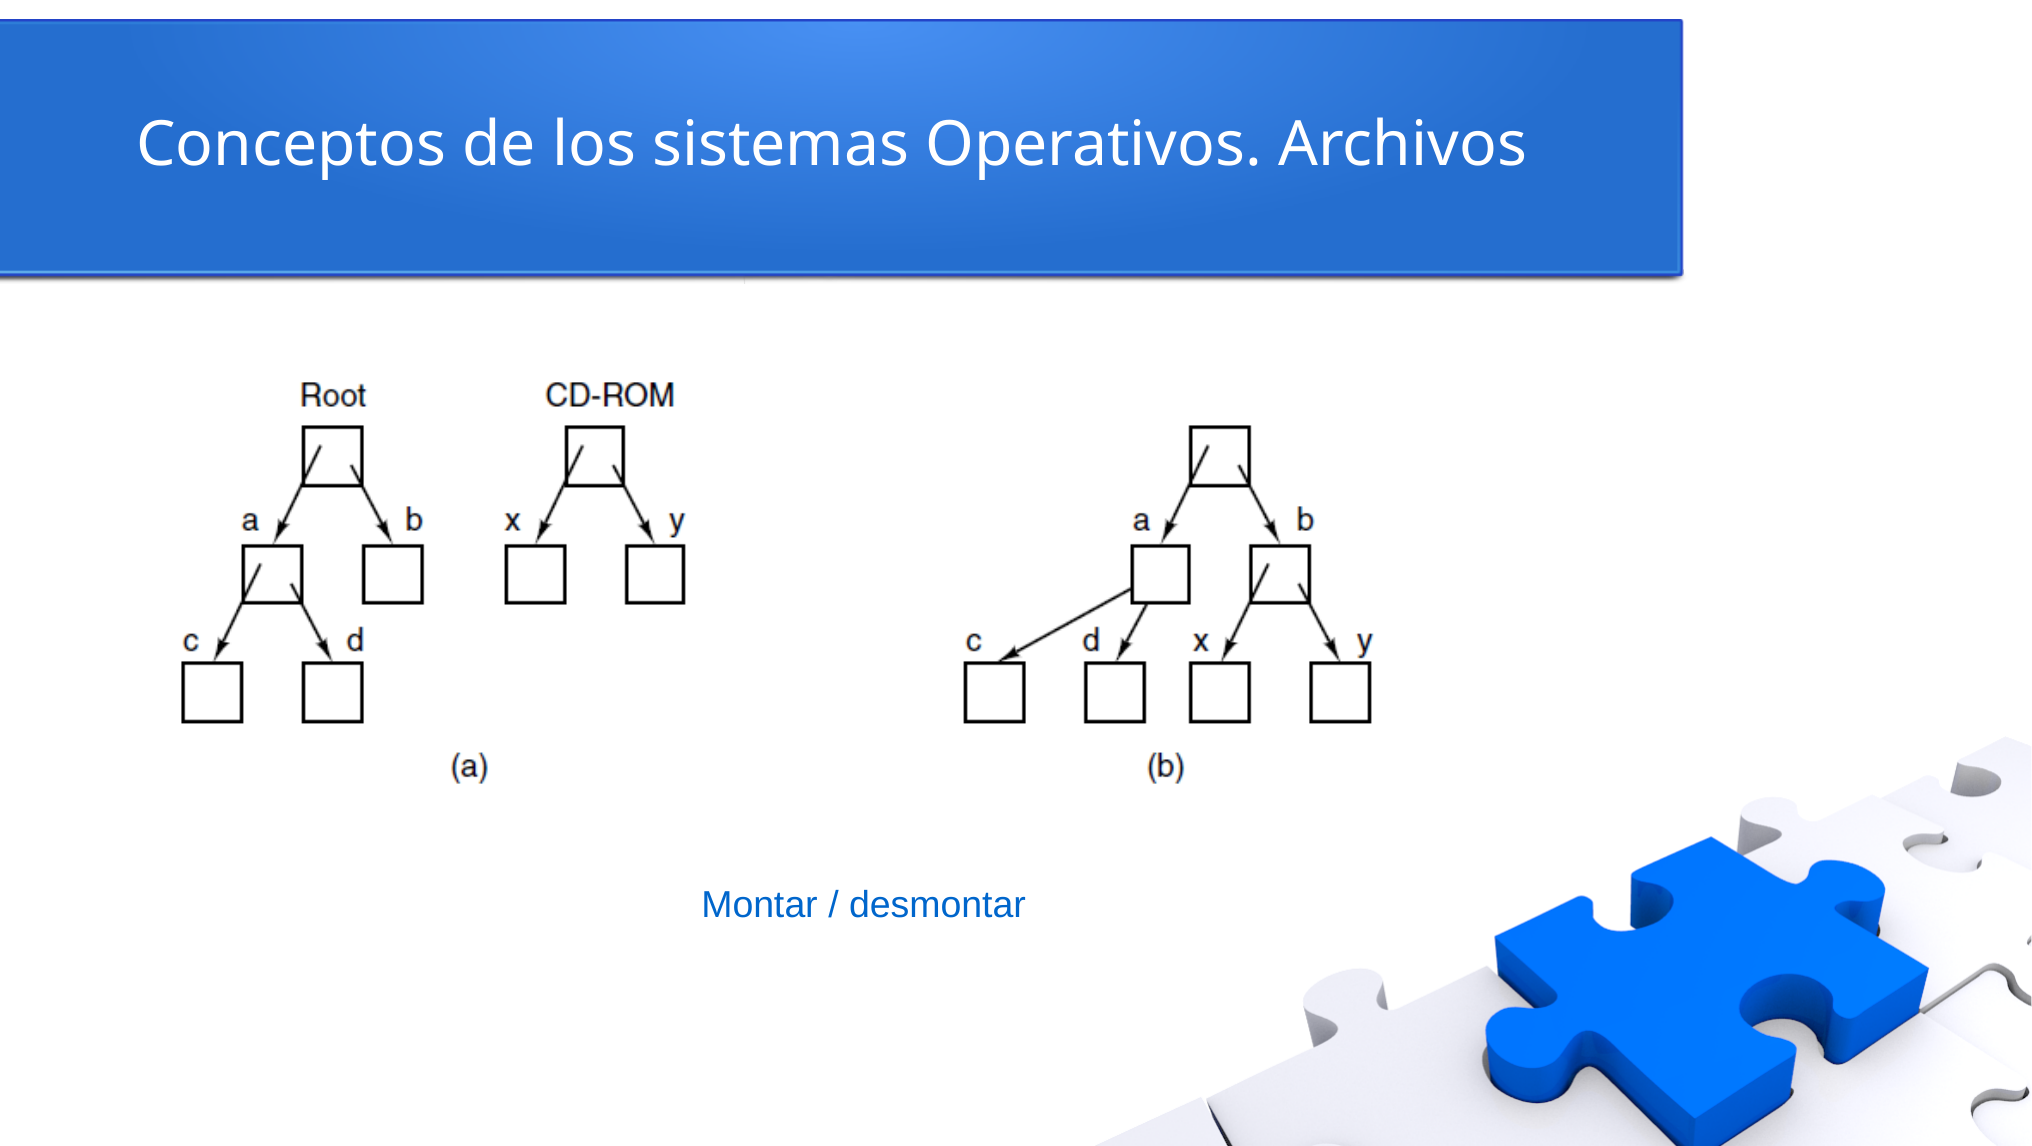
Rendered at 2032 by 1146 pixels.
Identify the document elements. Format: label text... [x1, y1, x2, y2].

picture [0, 19, 1689, 284]
picture [168, 350, 2032, 1146]
title Conceptos de los sistemas Operativos. Archivos [0, 45, 1666, 237]
text_box Montar / desmontar [686, 876, 1041, 934]
